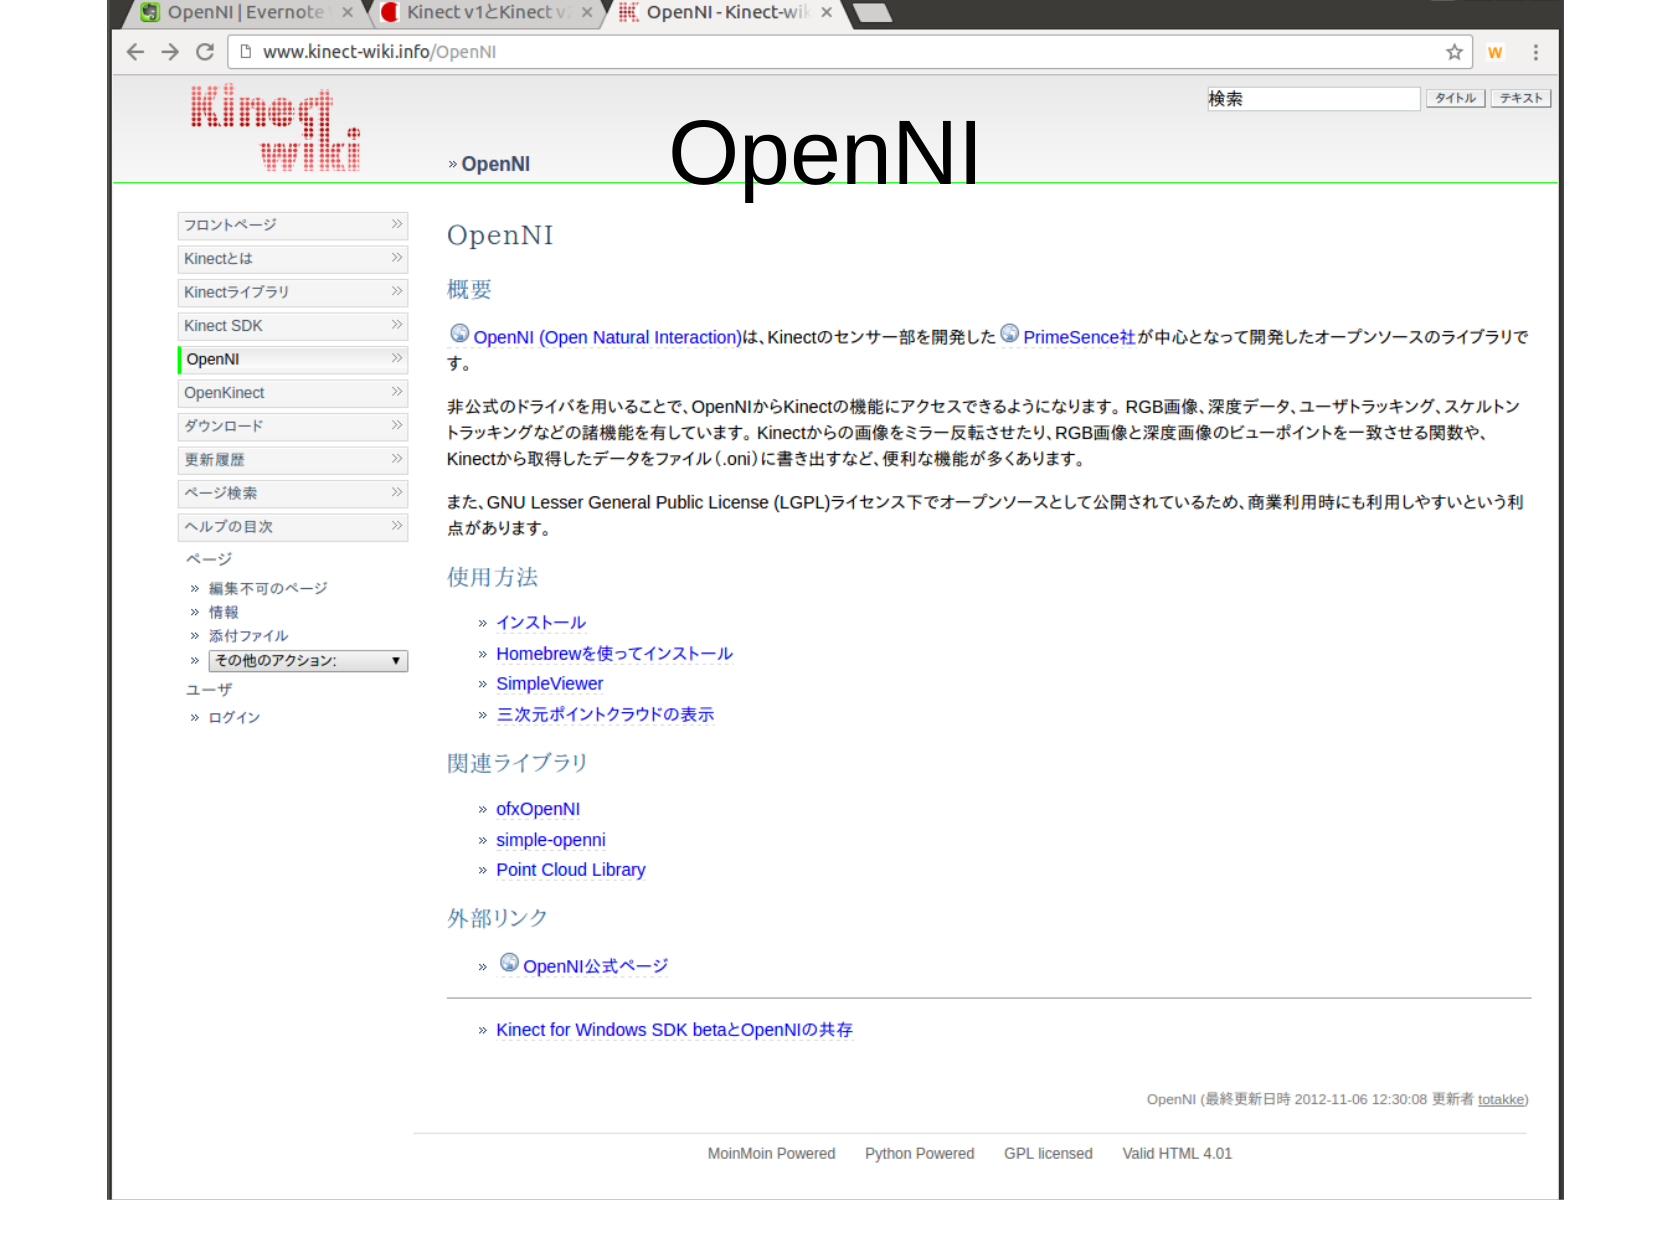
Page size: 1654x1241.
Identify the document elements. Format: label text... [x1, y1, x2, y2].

title OpenNI [82, 49, 1571, 257]
picture [107, 0, 1564, 49]
picture [107, 257, 1564, 1216]
